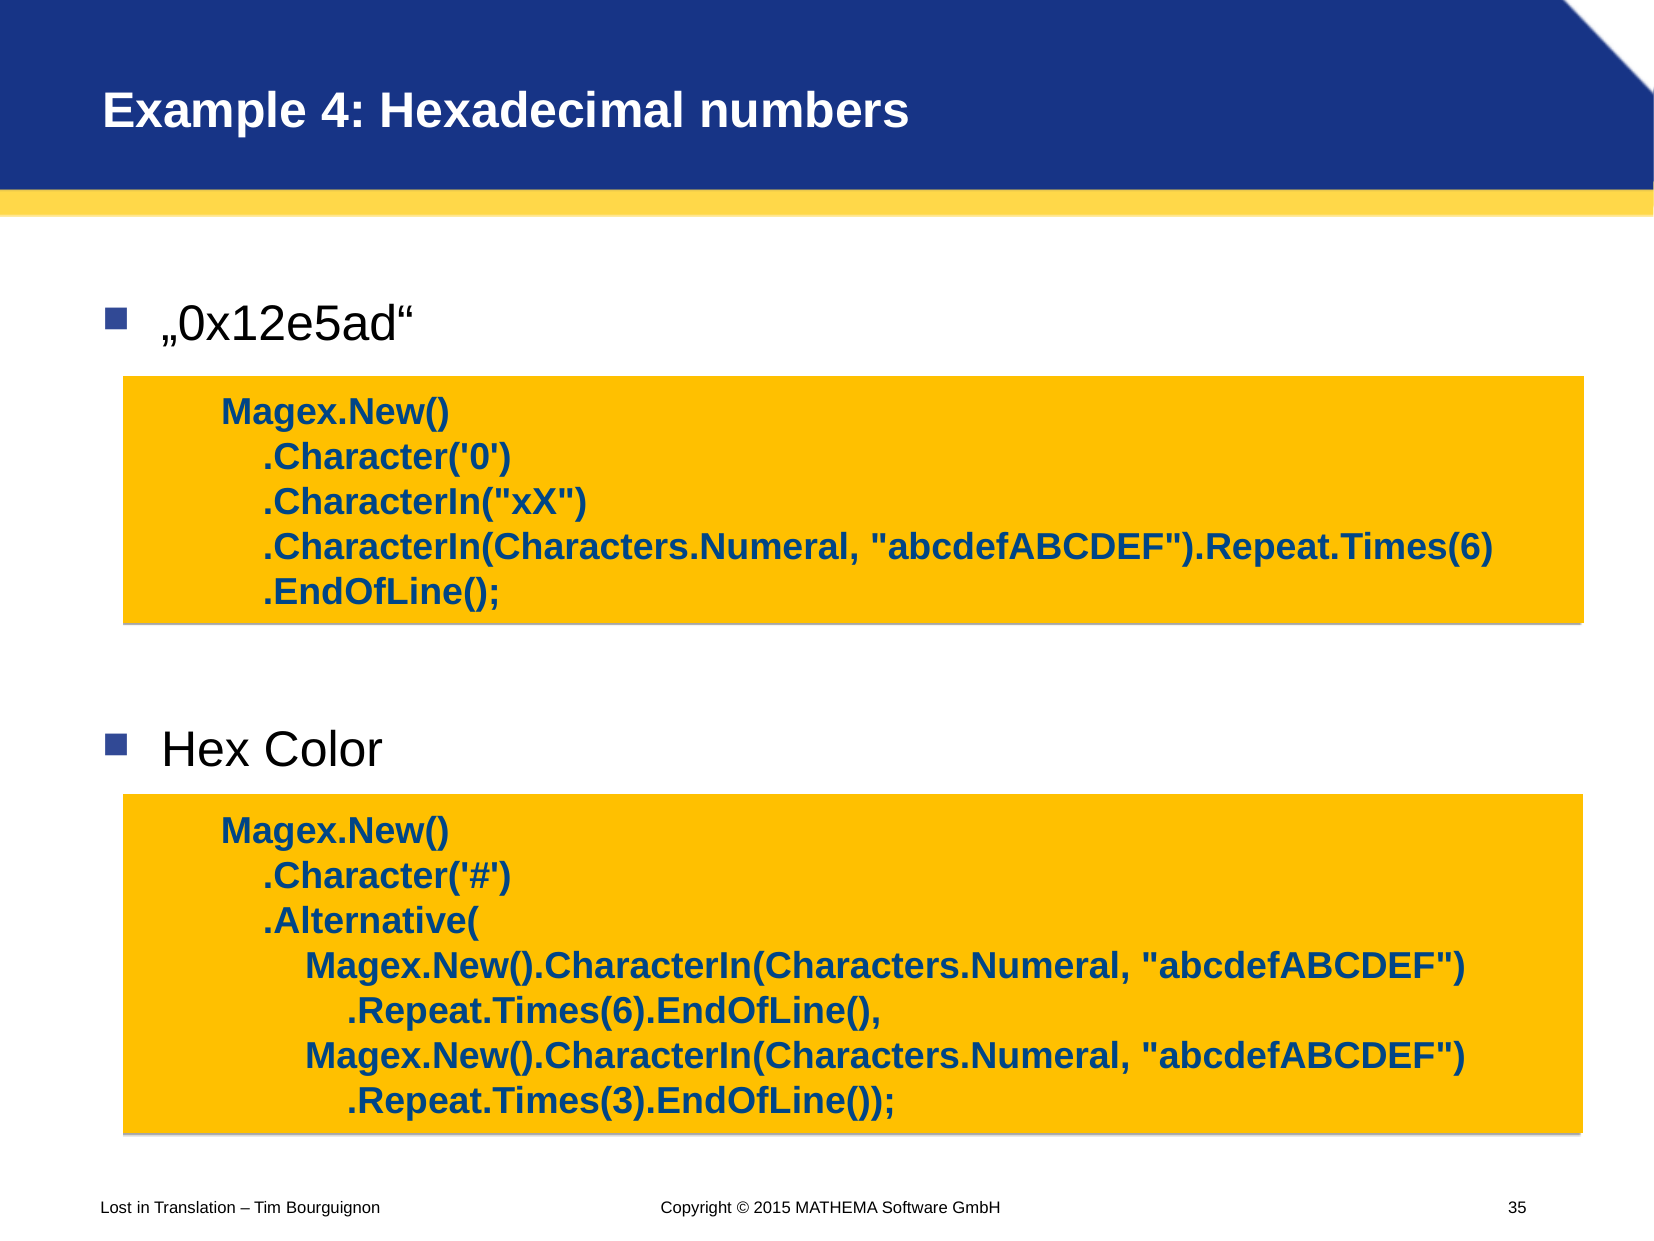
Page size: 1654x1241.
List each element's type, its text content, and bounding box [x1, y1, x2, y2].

title Example 4: Hexadecimal numbers [101, 64, 1173, 156]
text_box Magex.New() .Character('0') .CharacterIn("xX") .CharacterIn(Characters.Numeral, "abcdefABCDEF").Repeat.Times(6) .EndOfLine(); [123, 376, 1584, 623]
list „0x12e5ad“ Hex Color [101, 295, 1528, 1139]
picture [0, 0, 1654, 1241]
text_box Magex.New() .Character('#') .Alternative( Magex.New().CharacterIn(Characters.Numeral, "abcdefABCDEF") .Repeat.Times(6).EndOfLine(), Magex.New().CharacterIn(Characters.Numeral, "abcdefABCDEF") .Repeat.Times(3).EndOfLine()); [123, 794, 1583, 1133]
